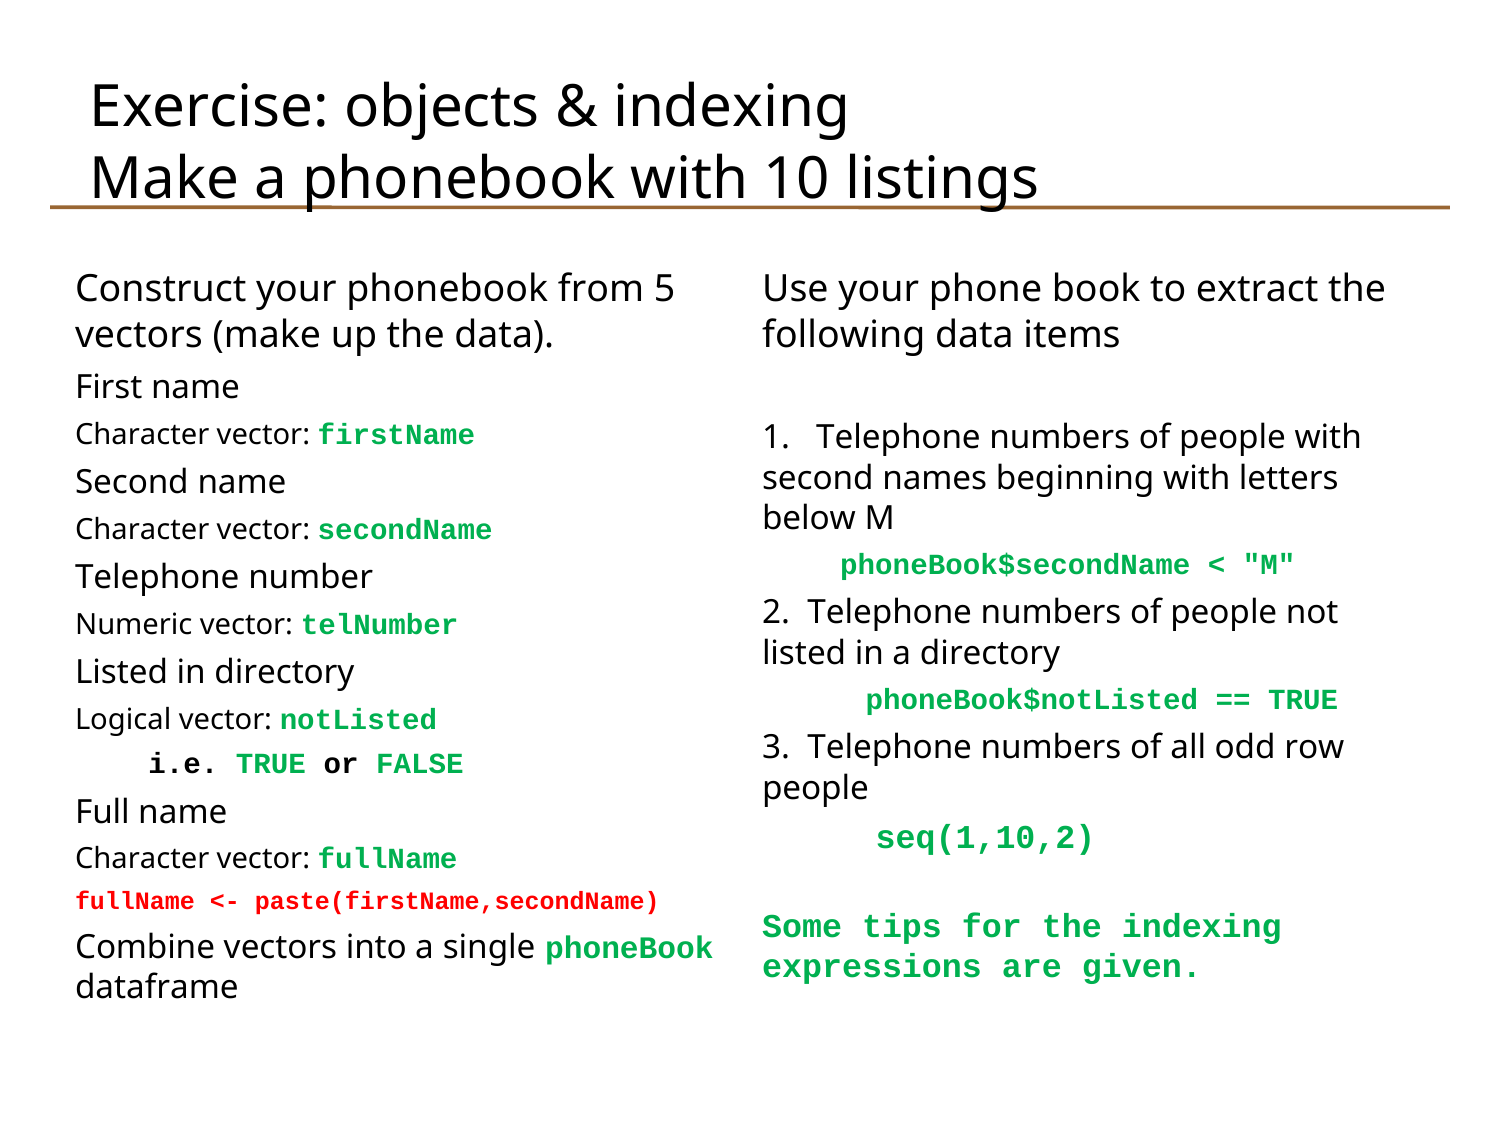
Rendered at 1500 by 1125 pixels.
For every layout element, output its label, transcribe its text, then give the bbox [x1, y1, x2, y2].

text_box Use your phone book to extract the following data items 1. Telephone numbers of people with second names beginning with letters below M phoneBook$secondName < "M" 2. Telephone numbers of people not listed in a directory phoneBook$notListed == TRUE 3. Telephone numbers of all odd row people seq(1,10,2) Some tips for the indexing expressions are given. [762, 263, 1425, 1006]
text_box Exercise: objects & indexing Make a phonebook with 10 listings [75, 44, 1425, 233]
text_box Construct your phonebook from 5 vectors (make up the data). First name Character vector: firstName Second name Character vector: secondName Telephone number Numeric vector: telNumber Listed in directory Logical vector: notListed i.e. TRUE or FALSE Full name Character vector: fullName fullName <- paste(firstName,secondName)‏ Combine vectors into a single phoneBook dataframe ‏ [75, 263, 738, 1006]
